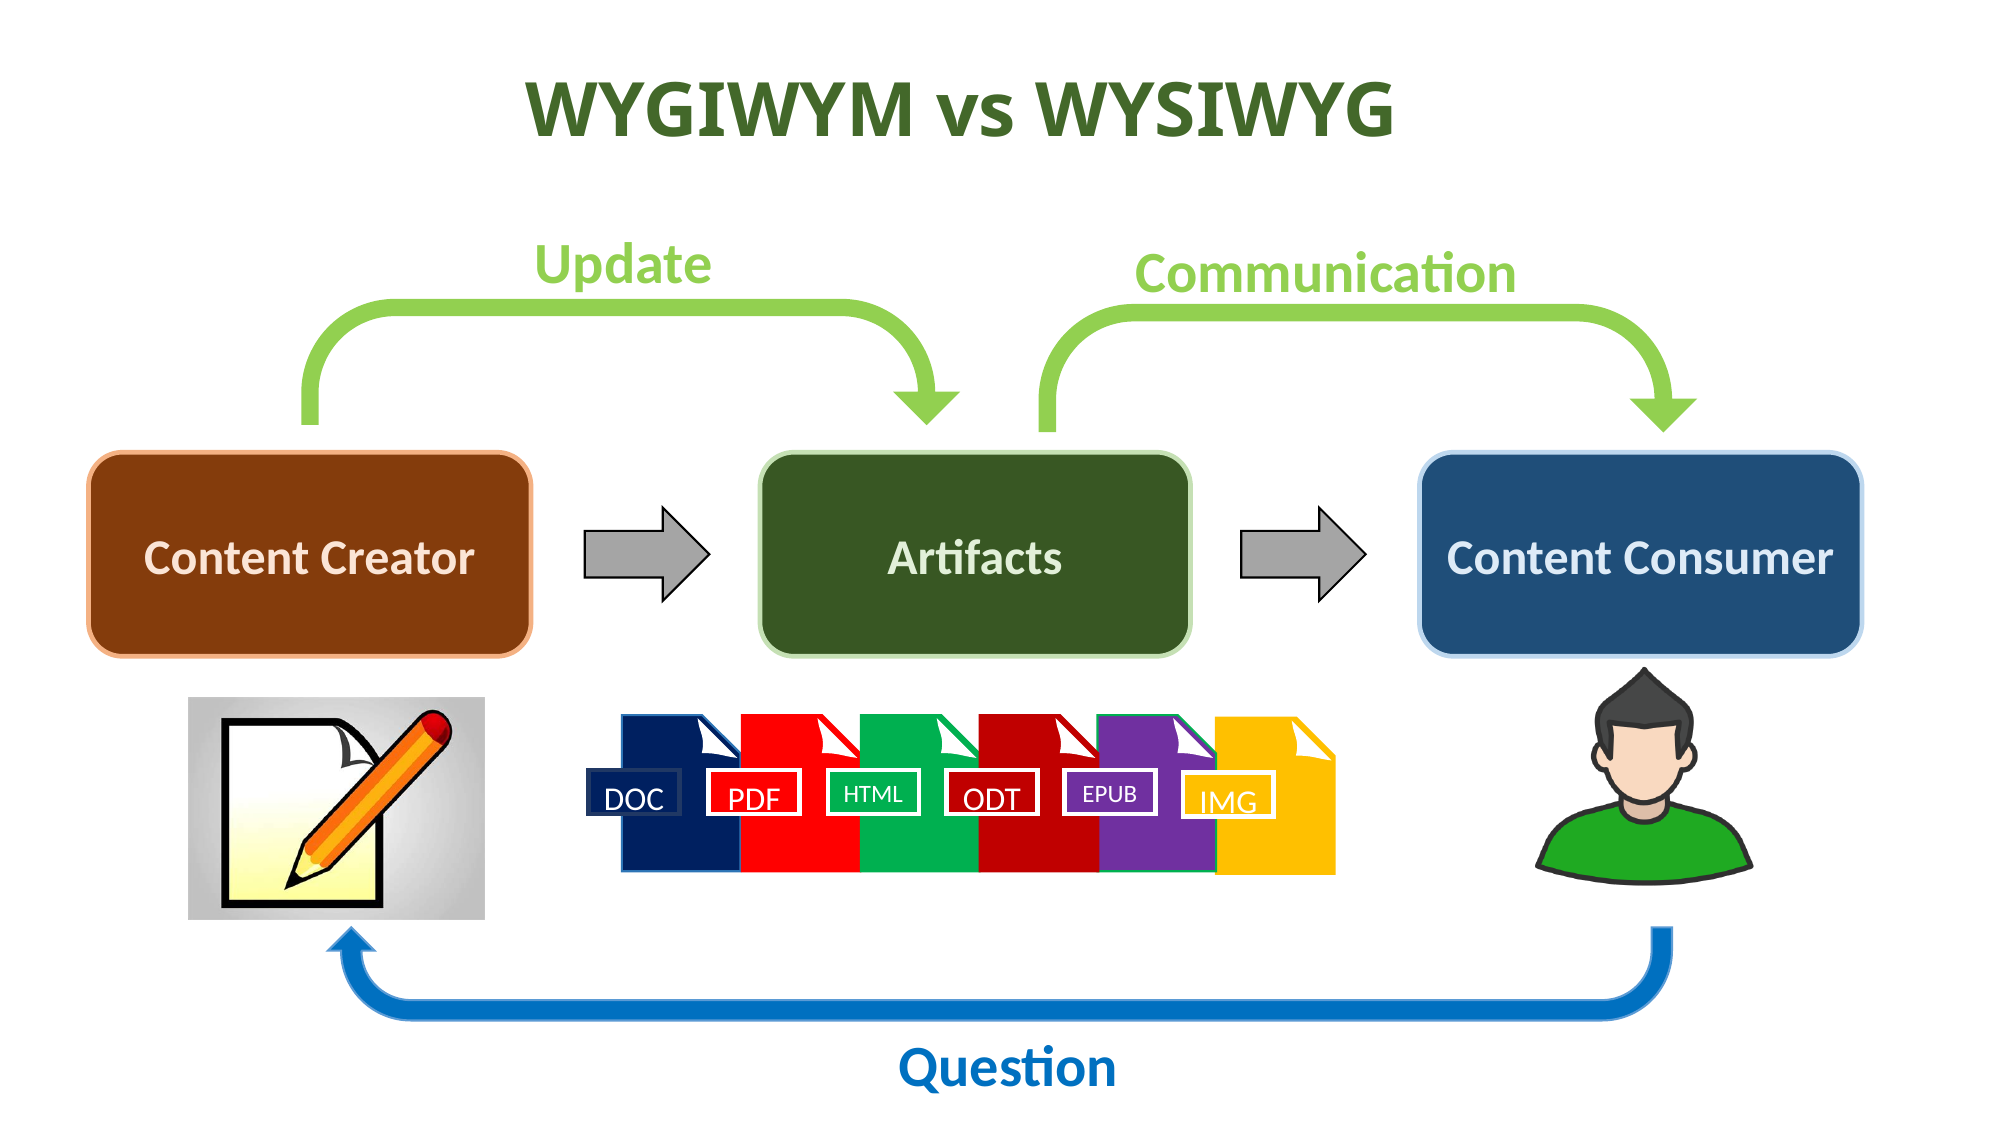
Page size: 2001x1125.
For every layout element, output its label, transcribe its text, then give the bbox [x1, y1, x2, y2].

picture [1486, 618, 1802, 934]
text_box Content Consumer [1419, 452, 1863, 657]
text_box Content Creator [88, 452, 532, 657]
text_box [302, 299, 958, 424]
text_box [327, 927, 1672, 1021]
text_box [1241, 507, 1366, 601]
text_box [621, 715, 1335, 874]
text_box Communication [1120, 227, 1538, 313]
text_box IMG [1183, 773, 1274, 817]
text_box Update [519, 218, 730, 304]
picture [188, 697, 485, 920]
text_box EPUB [1064, 770, 1155, 814]
text_box DOC [589, 770, 680, 814]
text_box ODT [947, 770, 1038, 814]
text_box PDF [709, 770, 800, 814]
text_box HTML [828, 770, 919, 814]
text_box [1039, 304, 1695, 432]
text_box Question [883, 1020, 1137, 1107]
text_box Artifacts [759, 452, 1191, 657]
text_box [584, 507, 710, 601]
text_box WYGIWYM vs WYSIWYG [510, 54, 1522, 161]
